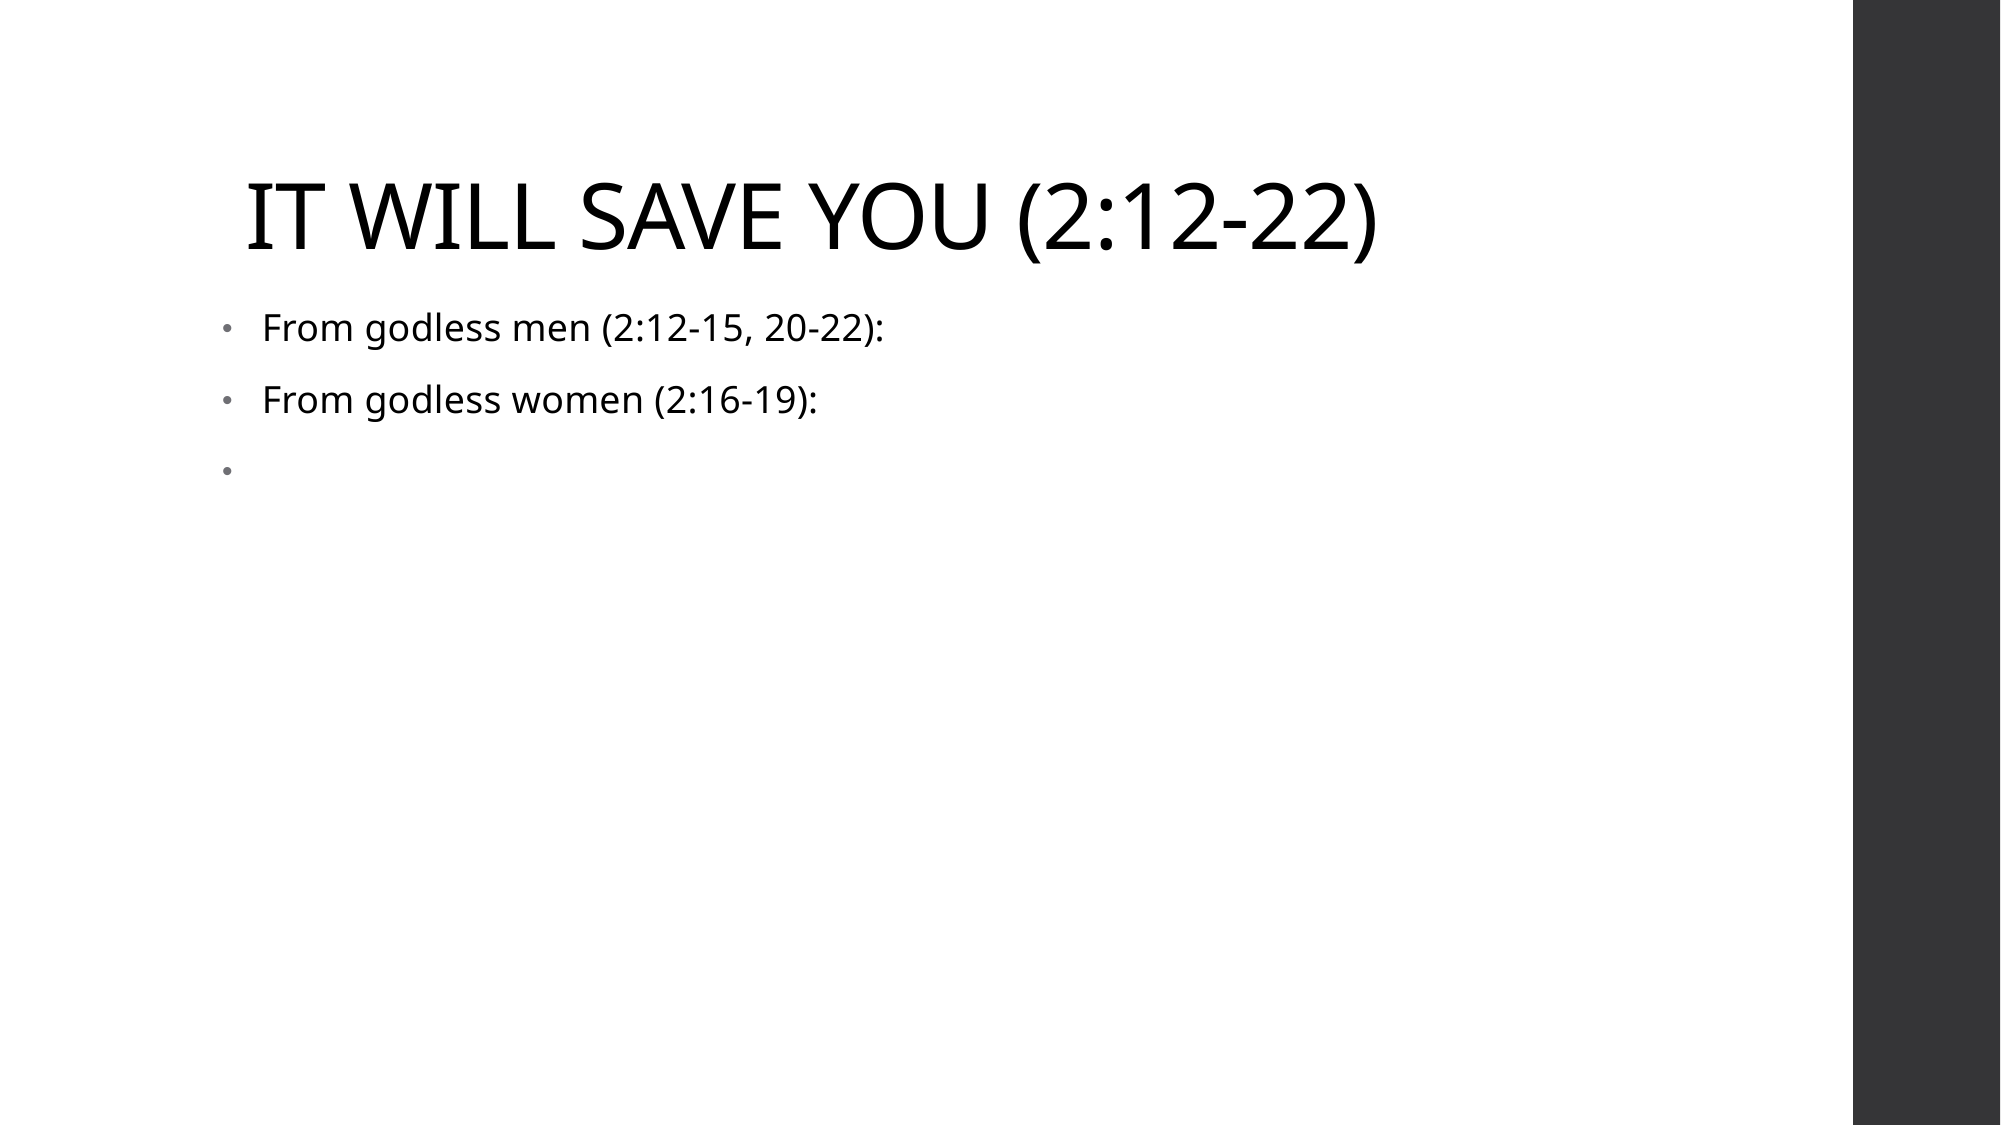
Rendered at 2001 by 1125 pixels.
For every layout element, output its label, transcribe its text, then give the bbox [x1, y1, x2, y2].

title IT WILL SAVE YOU (2:12-22) [206, 60, 1797, 278]
list From godless men (2:12-15, 20-22): From godless women (2:16-19): [206, 299, 1617, 1014]
